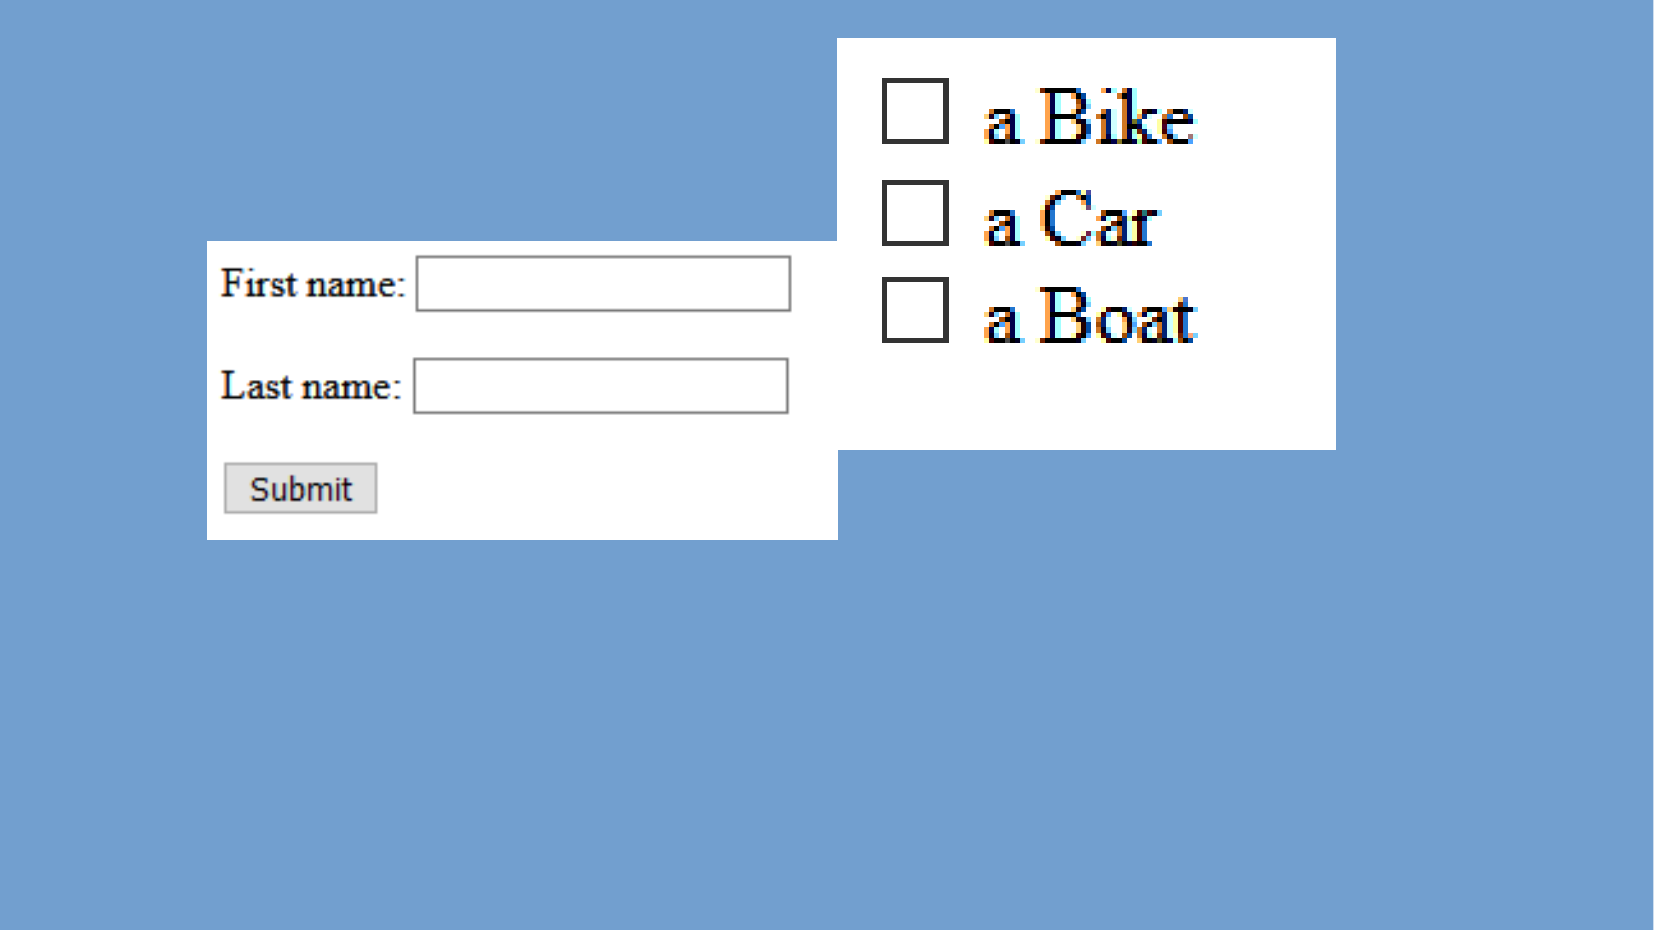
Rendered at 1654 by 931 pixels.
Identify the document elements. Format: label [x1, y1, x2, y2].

picture [207, 38, 1336, 541]
